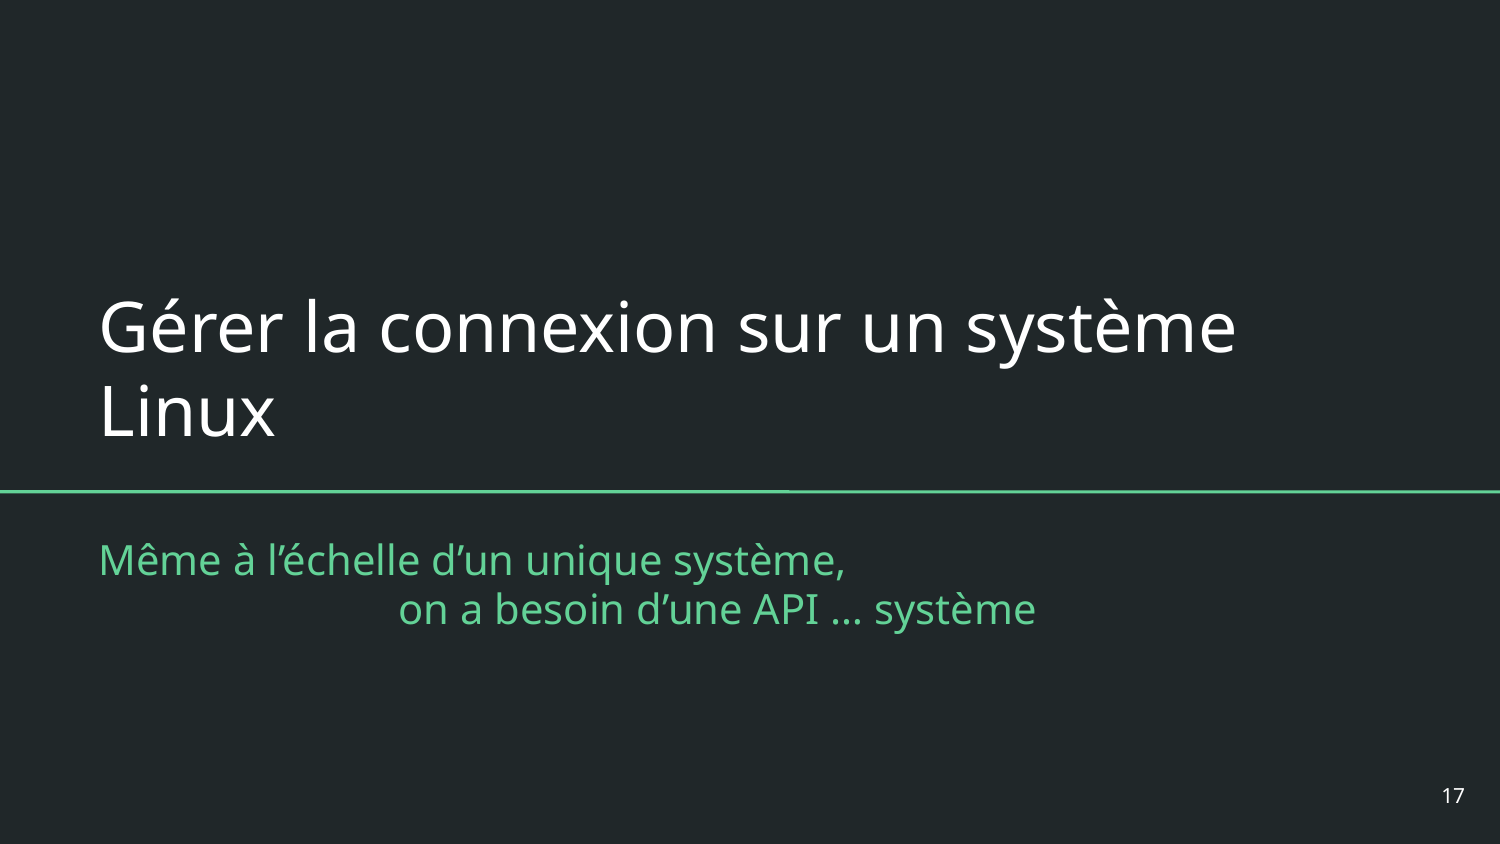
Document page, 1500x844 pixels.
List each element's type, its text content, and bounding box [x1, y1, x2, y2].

text_box Même à l’échelle d’un unique système, on a besoin d’une API … système [83, 518, 1447, 649]
title Gérer la connexion sur un système Linux [83, 265, 1417, 466]
slide_number <numéro> [1389, 764, 1480, 830]
